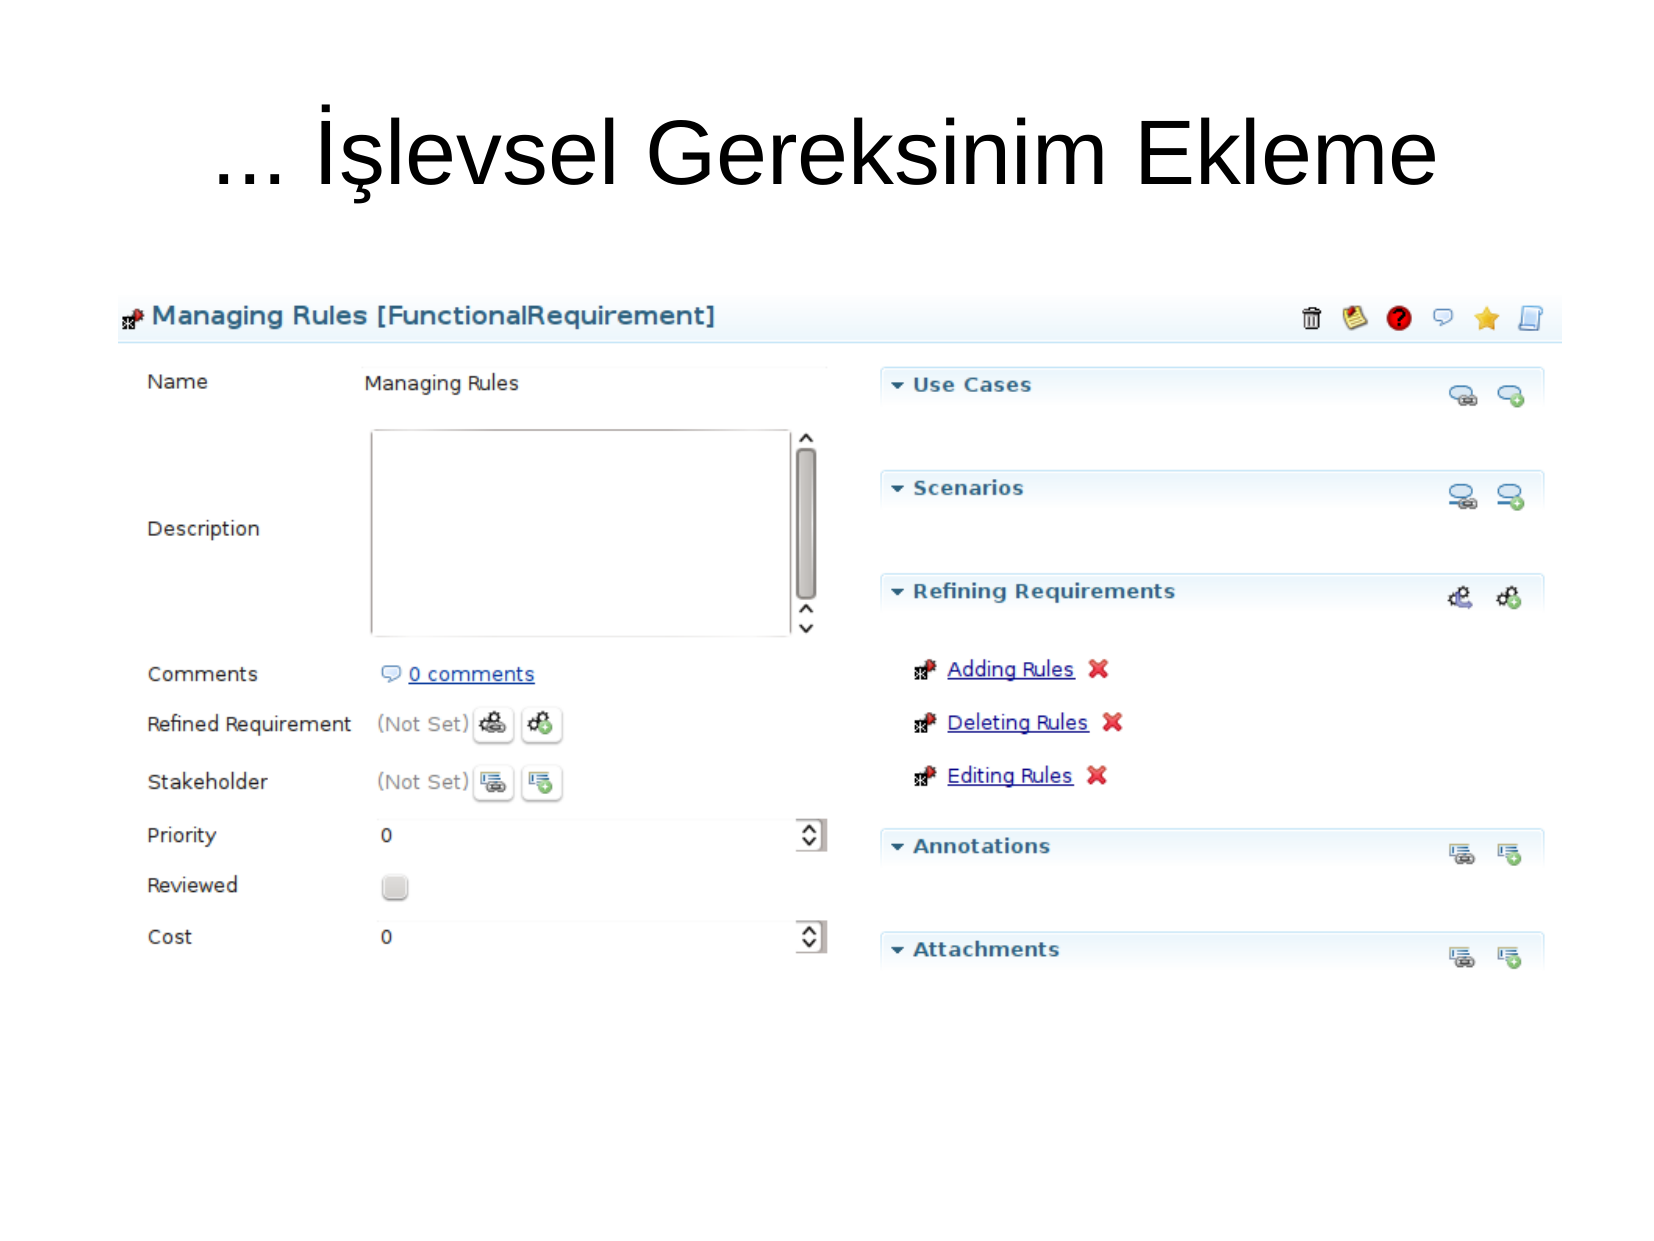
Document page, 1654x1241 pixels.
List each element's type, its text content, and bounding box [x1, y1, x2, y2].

title ... İşlevsel Gereksinim Ekleme [82, 49, 1571, 257]
picture [118, 295, 1562, 977]
